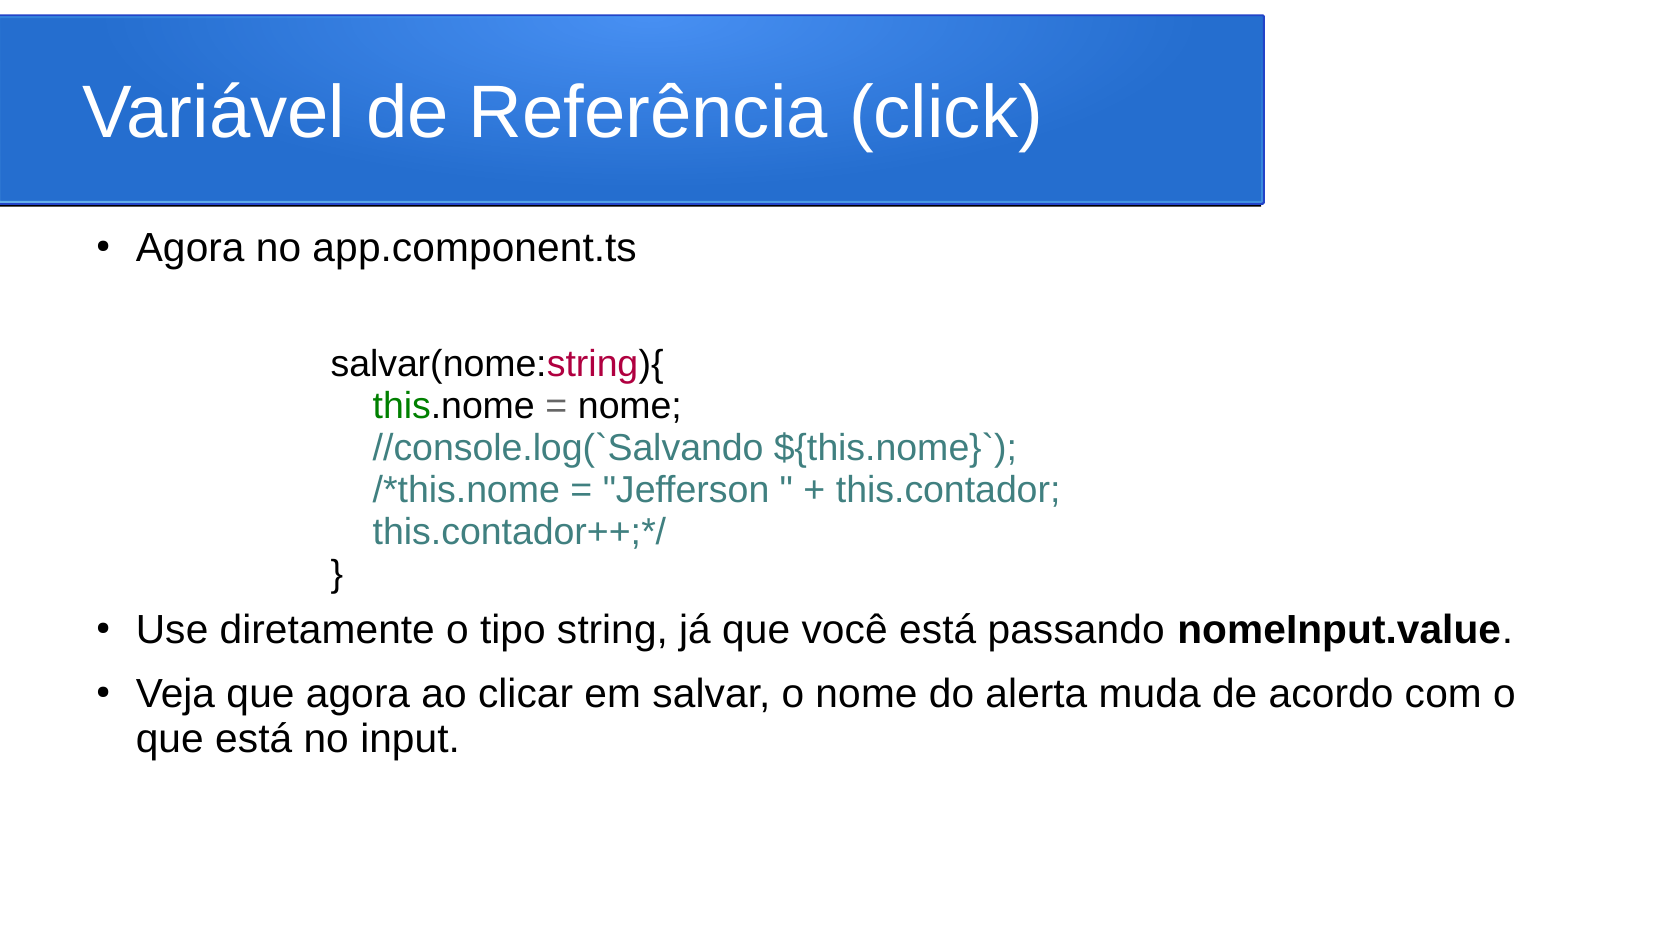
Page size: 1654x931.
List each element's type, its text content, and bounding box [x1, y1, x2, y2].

list Agora no app.component.ts Use diretamente o tipo string, já que você está passando nomeInput.value. Veja que agora ao clicar em salvar, o nome do alerta muda de acordo com o que está no input. [82, 224, 1571, 764]
text_box salvar(nome:string){ this.nome = nome; //console.log(`Salvando ${this.nome}`); /*this.nome = "Jefferson " + this.contador; this.contador++;*/ } [330, 342, 1241, 595]
title Variável de Referência (click) [82, 35, 1235, 189]
